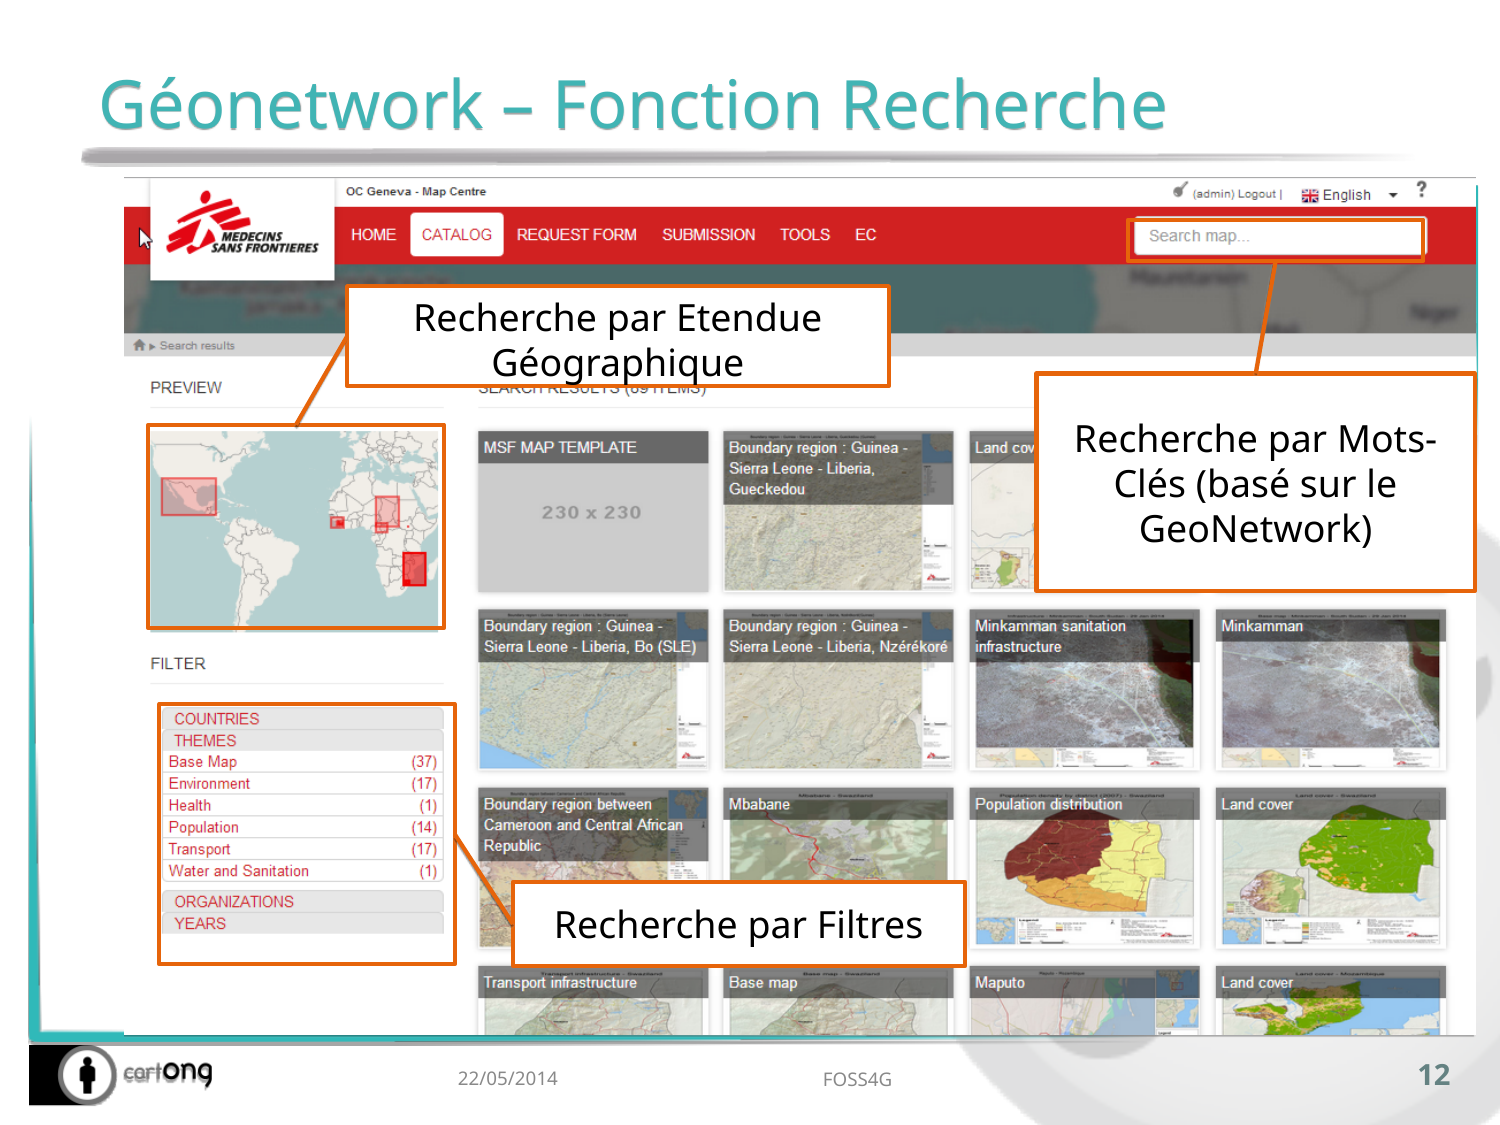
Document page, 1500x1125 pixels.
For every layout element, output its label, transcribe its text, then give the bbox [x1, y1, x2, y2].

title Géonetwork – Fonction Recherche [83, 54, 1434, 139]
text_box Recherche par Filtres [513, 882, 965, 966]
text_box 12 [1387, 1046, 1481, 1107]
text_box Recherche par Etendue Géographique [347, 286, 889, 386]
picture [124, 177, 1476, 1036]
text_box Recherche par Mots-Clés (basé sur le GeoNetwork) [1037, 373, 1475, 591]
text_box 22/05/2014 [442, 1048, 596, 1109]
text_box FOSS4G [620, 1048, 1096, 1109]
